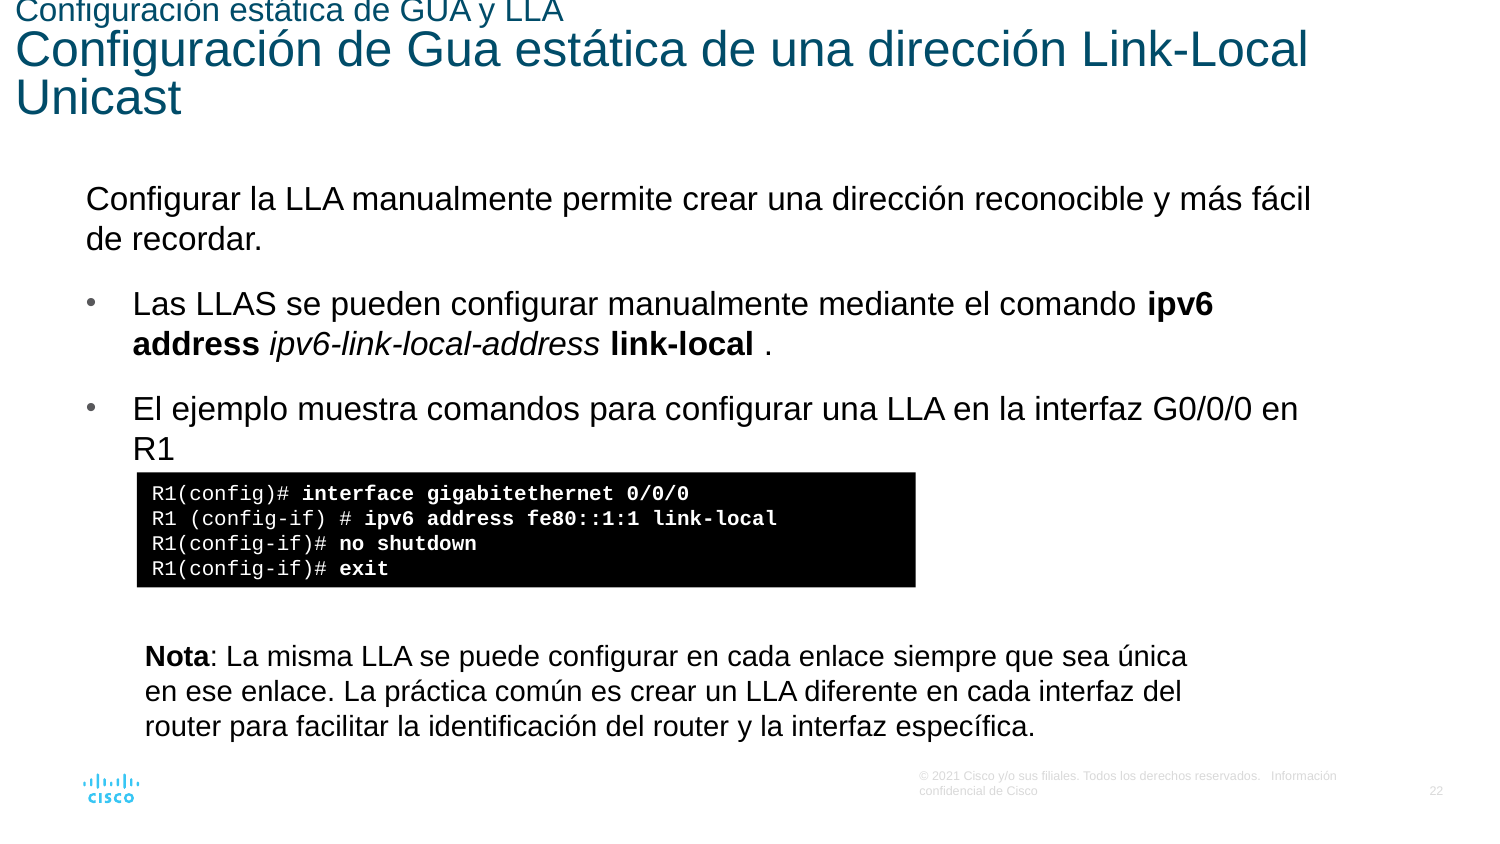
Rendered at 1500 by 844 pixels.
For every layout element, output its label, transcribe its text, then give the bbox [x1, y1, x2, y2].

title Configuración estática de GUA y LLA Configuración de Gua estática de una dirección Link-Local Unicast [0, 0, 1369, 121]
text_box R1(config)# interface gigabitethernet 0/0/0 R1 (config-if) # ipv6 address fe80::1:1 link-local R1(config-if)# no shutdown R1(config-if)# exit [136, 472, 916, 588]
text_box Nota: La misma LLA se puede configurar en cada enlace siempre que sea única en ese enlace. La práctica común es crear un LLA diferente en cada interfaz del router para facilitar la identificación del router y la interfaz específica. [130, 629, 1239, 750]
list Configurar la LLA manualmente permite crear una dirección reconocible y más fácil de recordar. Las LLAS se pueden configurar manualmente mediante el comando ipv6 address ipv6-link-local-address link-local . El ejemplo muestra comandos para configurar una LLA en la interfaz G0/0/0 en R1 [70, 169, 1343, 472]
